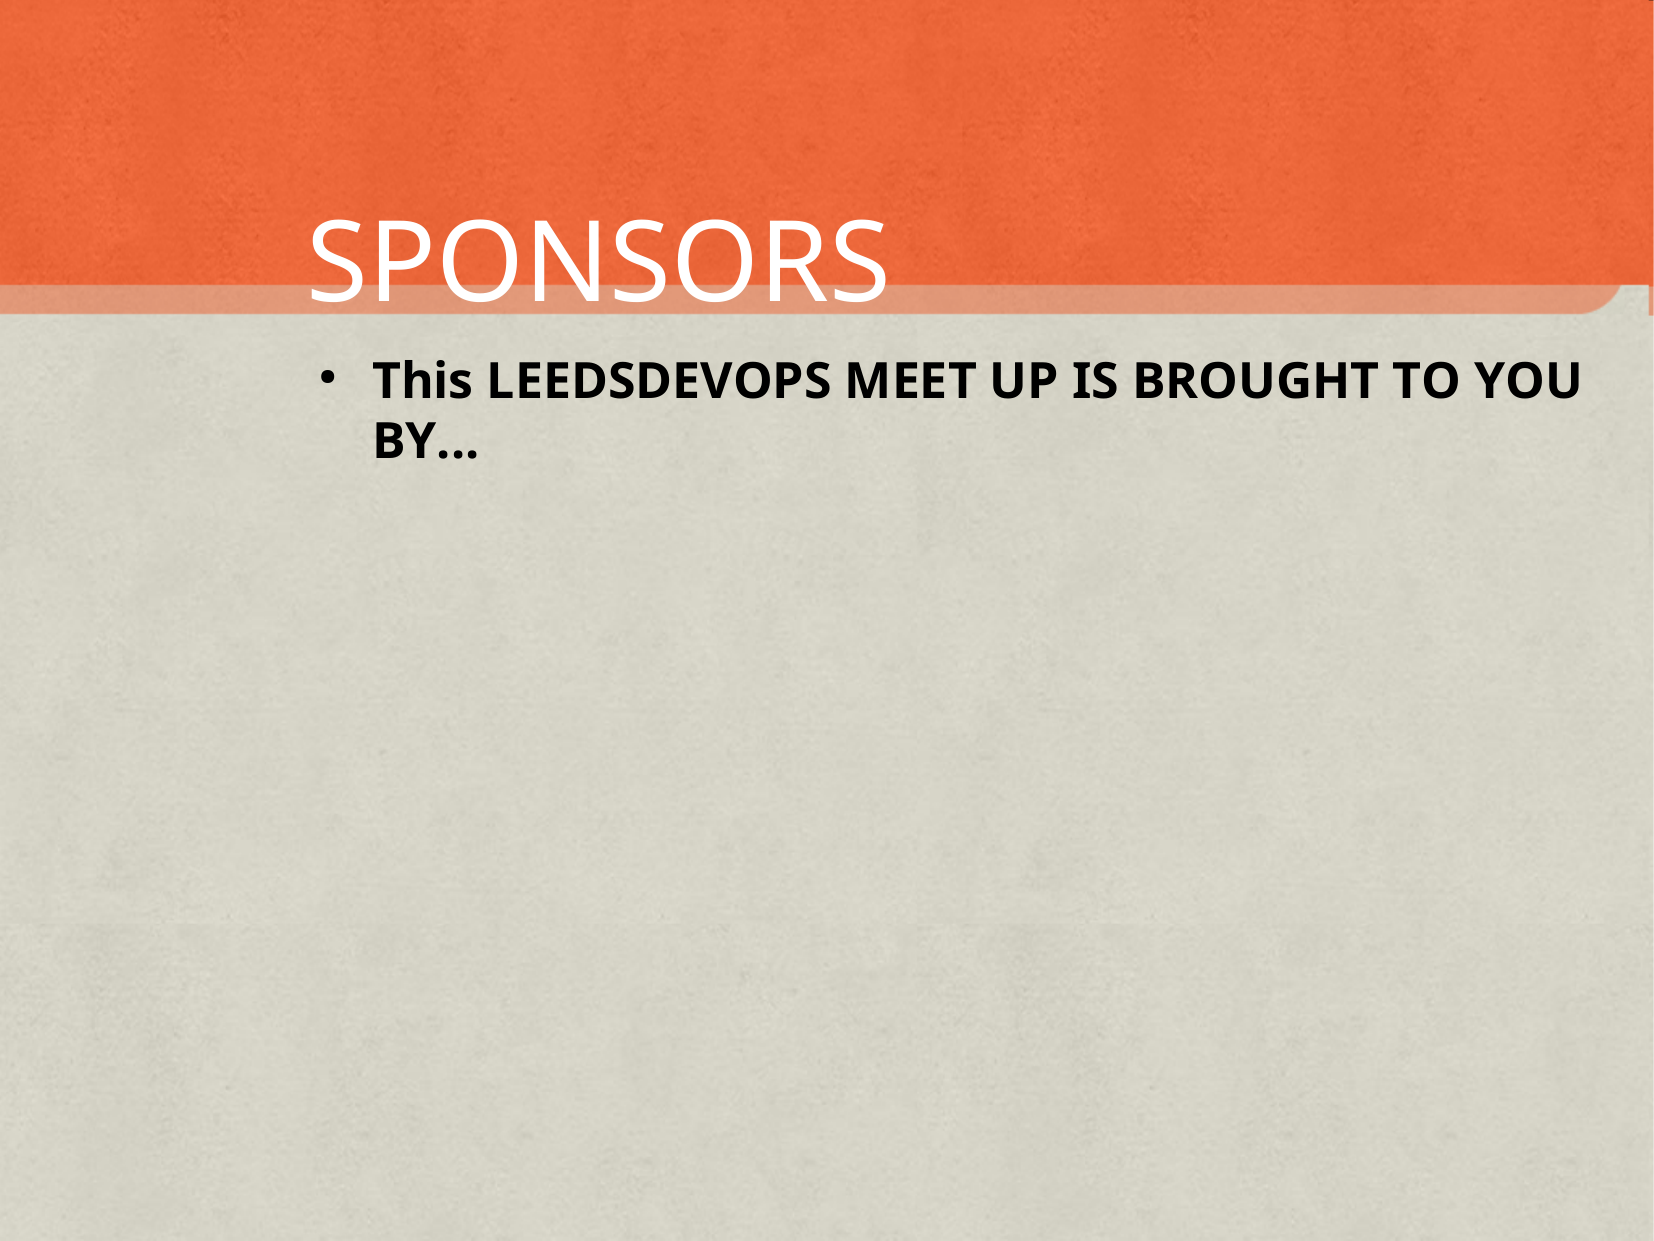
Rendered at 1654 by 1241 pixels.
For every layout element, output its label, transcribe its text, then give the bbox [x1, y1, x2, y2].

picture [0, 0, 1654, 1241]
list This LEEDSDEVOPS MEET UP IS BROUGHT TO YOU BY... [301, 348, 1588, 1068]
title SPONSORS [306, 189, 1654, 317]
